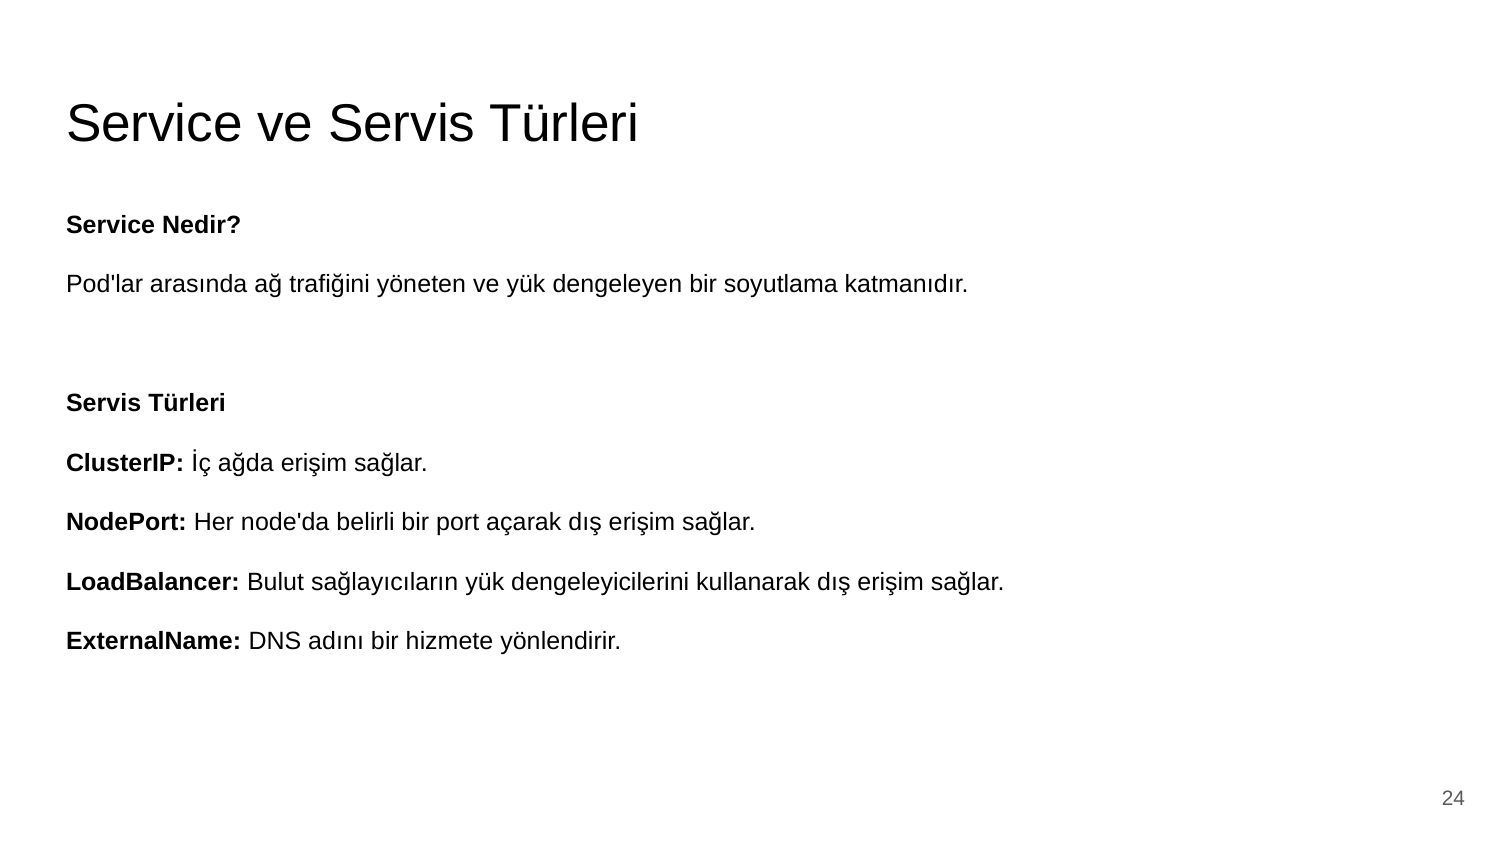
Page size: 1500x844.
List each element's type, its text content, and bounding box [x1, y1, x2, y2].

slide_number <number> [1389, 764, 1480, 830]
title Service ve Servis Türleri [51, 72, 1449, 167]
list Service Nedir? Pod'lar arasında ağ trafiğini yöneten ve yük dengeleyen bir soyutlama katmanıdır. Servis Türleri ClusterIP: İç ağda erişim sağlar. NodePort: Her node'da belirli bir port açarak dış erişim sağlar. LoadBalancer: Bulut sağlayıcıların yük dengeleyicilerini kullanarak dış erişim sağlar. ExternalName: DNS adını bir hizmete yönlendirir. [51, 189, 1449, 750]
